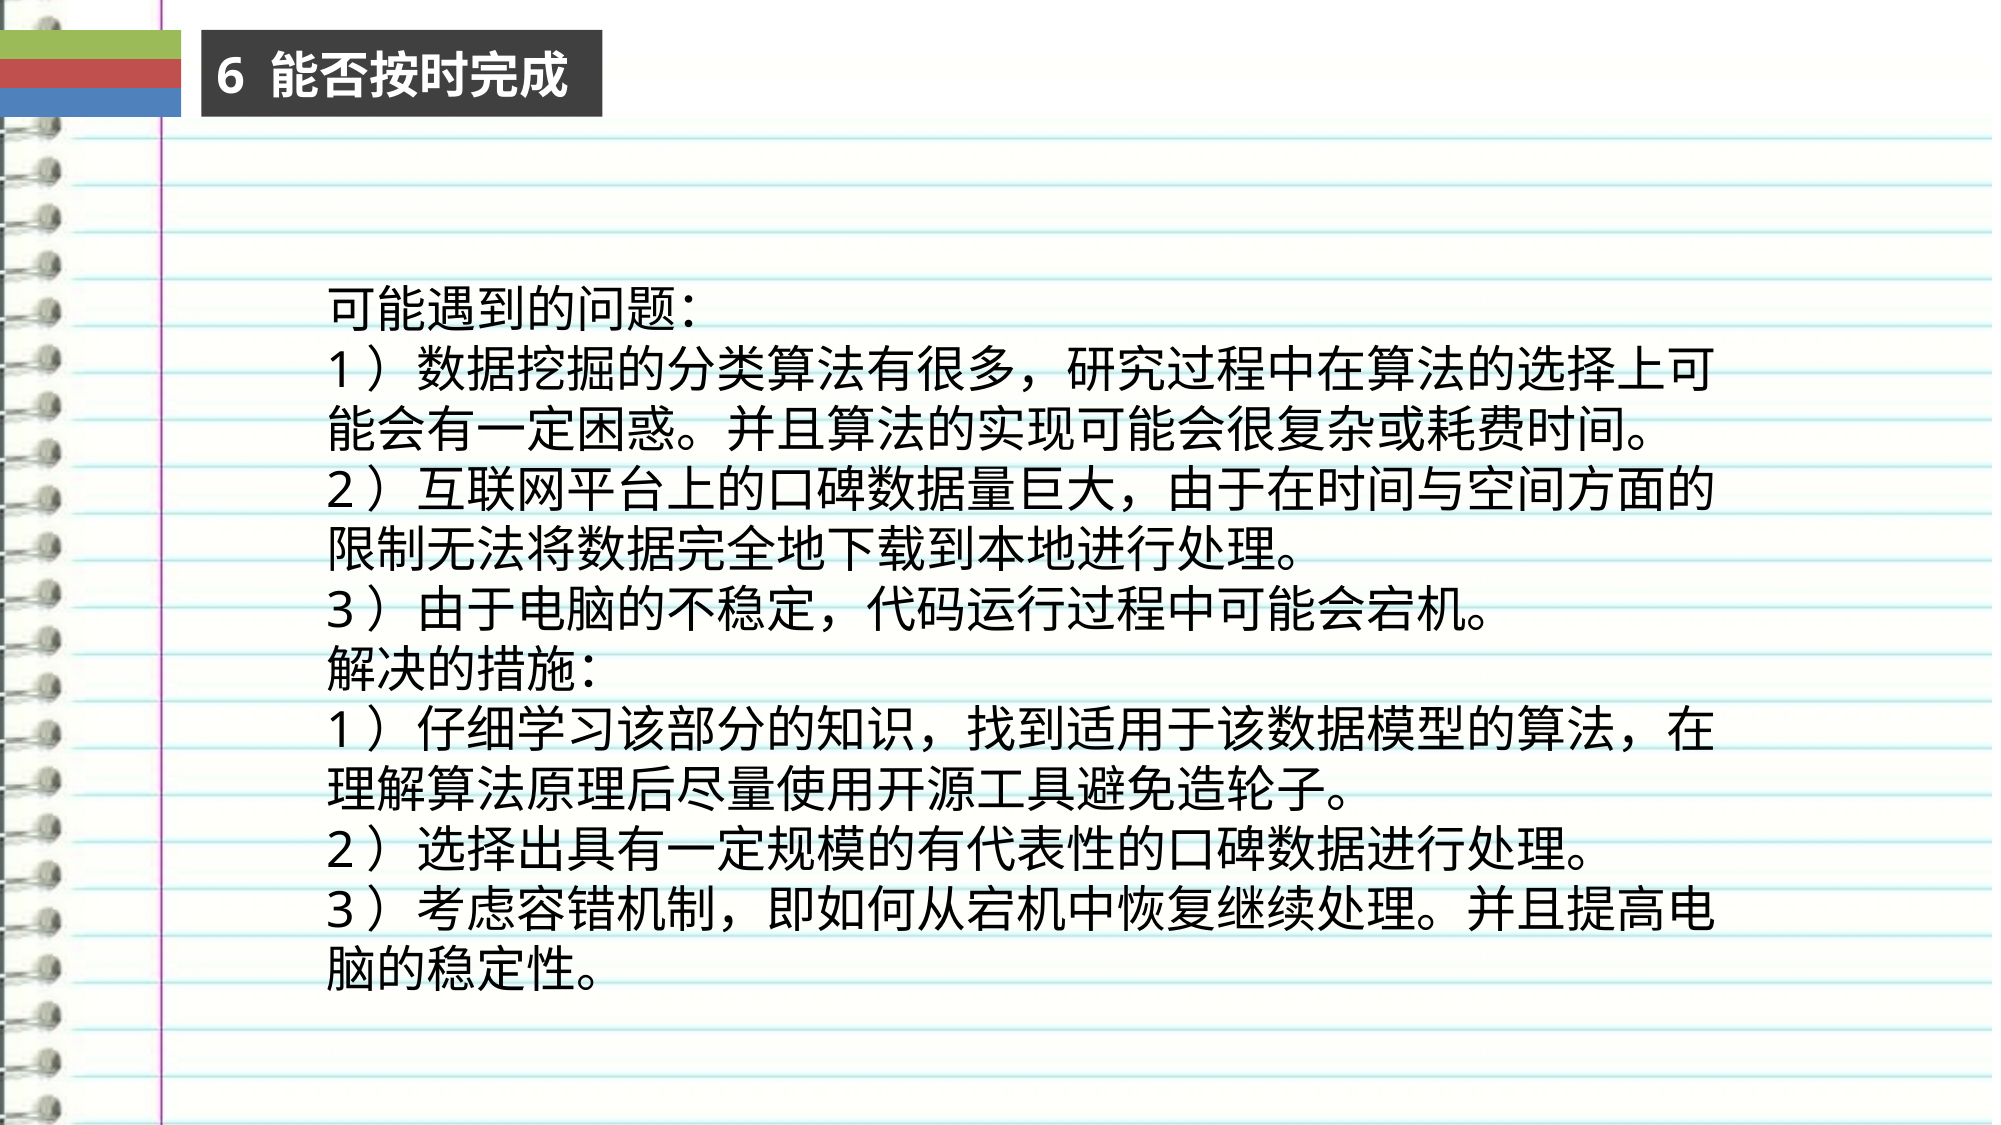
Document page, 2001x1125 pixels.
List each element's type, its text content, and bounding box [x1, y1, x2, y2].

text_box 可能遇到的问题： 1）数据挖掘的分类算法有很多，研究过程中在算法的选择上可能会有一定困惑。并且算法的实现可能会很复杂或耗费时间。 2）互联网平台上的口碑数据量巨大，由于在时间与空间方面的限制无法将数据完全地下载到本地进行处理。 3）由于电脑的不稳定，代码运行过程中可能会宕机。 解决的措施： 1）仔细学习该部分的知识，找到适用于该数据模型的算法，在理解算法原理后尽量使用开源工具避免造轮子。 2）选择出具有一定规模的有代表性的口碑数据进行处理。 3）考虑容错机制，即如何从宕机中恢复继续处理。并且提高电脑的稳定性。 [311, 270, 1778, 1006]
picture [0, 0, 1995, 1125]
text_box 6 能否按时完成 [201, 29, 603, 117]
